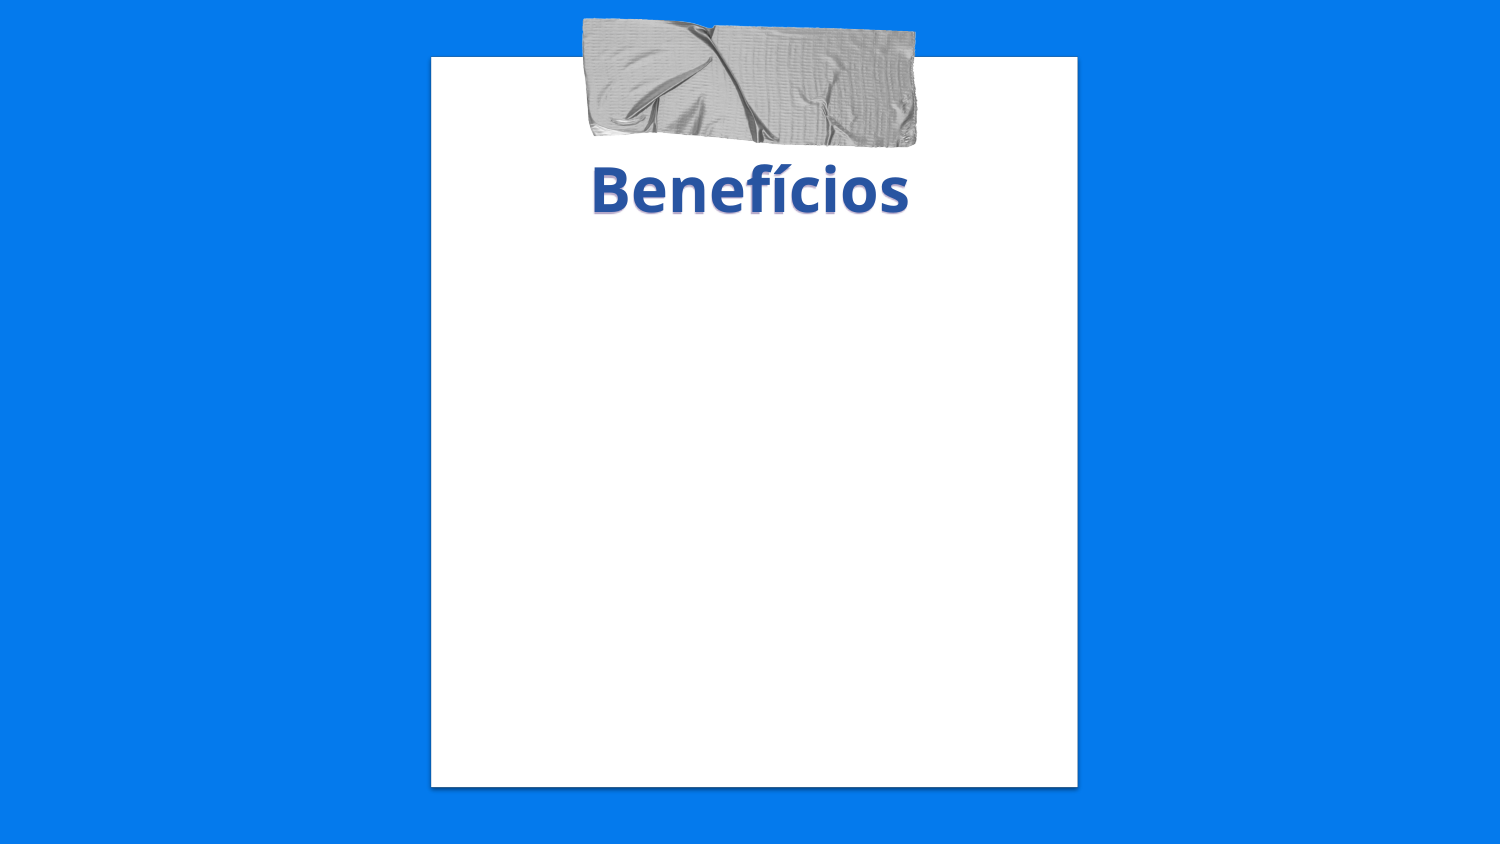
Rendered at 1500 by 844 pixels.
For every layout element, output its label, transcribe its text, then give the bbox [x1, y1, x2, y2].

picture [405, 16, 1104, 817]
text_box Benefícios [468, 152, 1032, 240]
